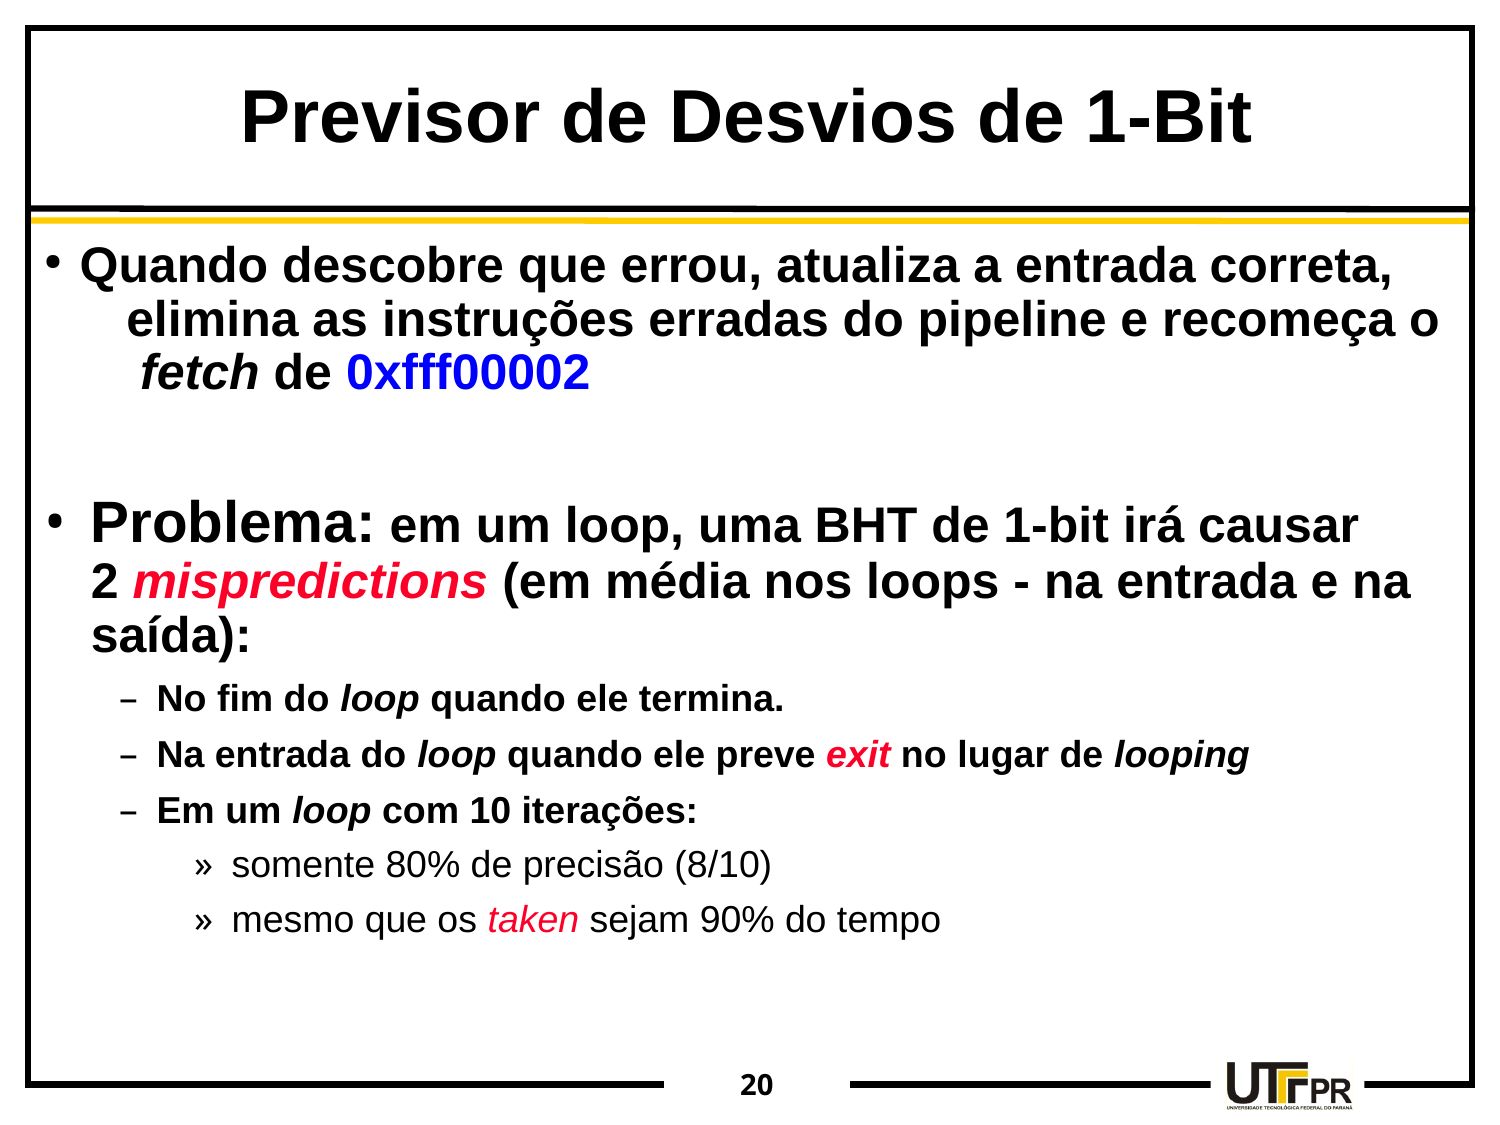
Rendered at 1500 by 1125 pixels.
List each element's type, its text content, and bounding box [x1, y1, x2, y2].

title Previsor de Desvios de 1-Bit [23, 35, 1471, 201]
list Quando descobre que errou, atualiza a entrada correta, elimina as instruções erradas do pipeline e recomeça o fetch de 0xfff00002 Problema: em um loop, uma BHT de 1-bit irá causar 2 mispredictions (em média nos loops - na entrada e na saída): No fim do loop quando ele termina. Na entrada do loop quando ele preve exit no lugar de looping Em um loop com 10 iterações: somente 80% de precisão (8/10) mesmo que os taken sejam 90% do tempo [29, 231, 1465, 1125]
